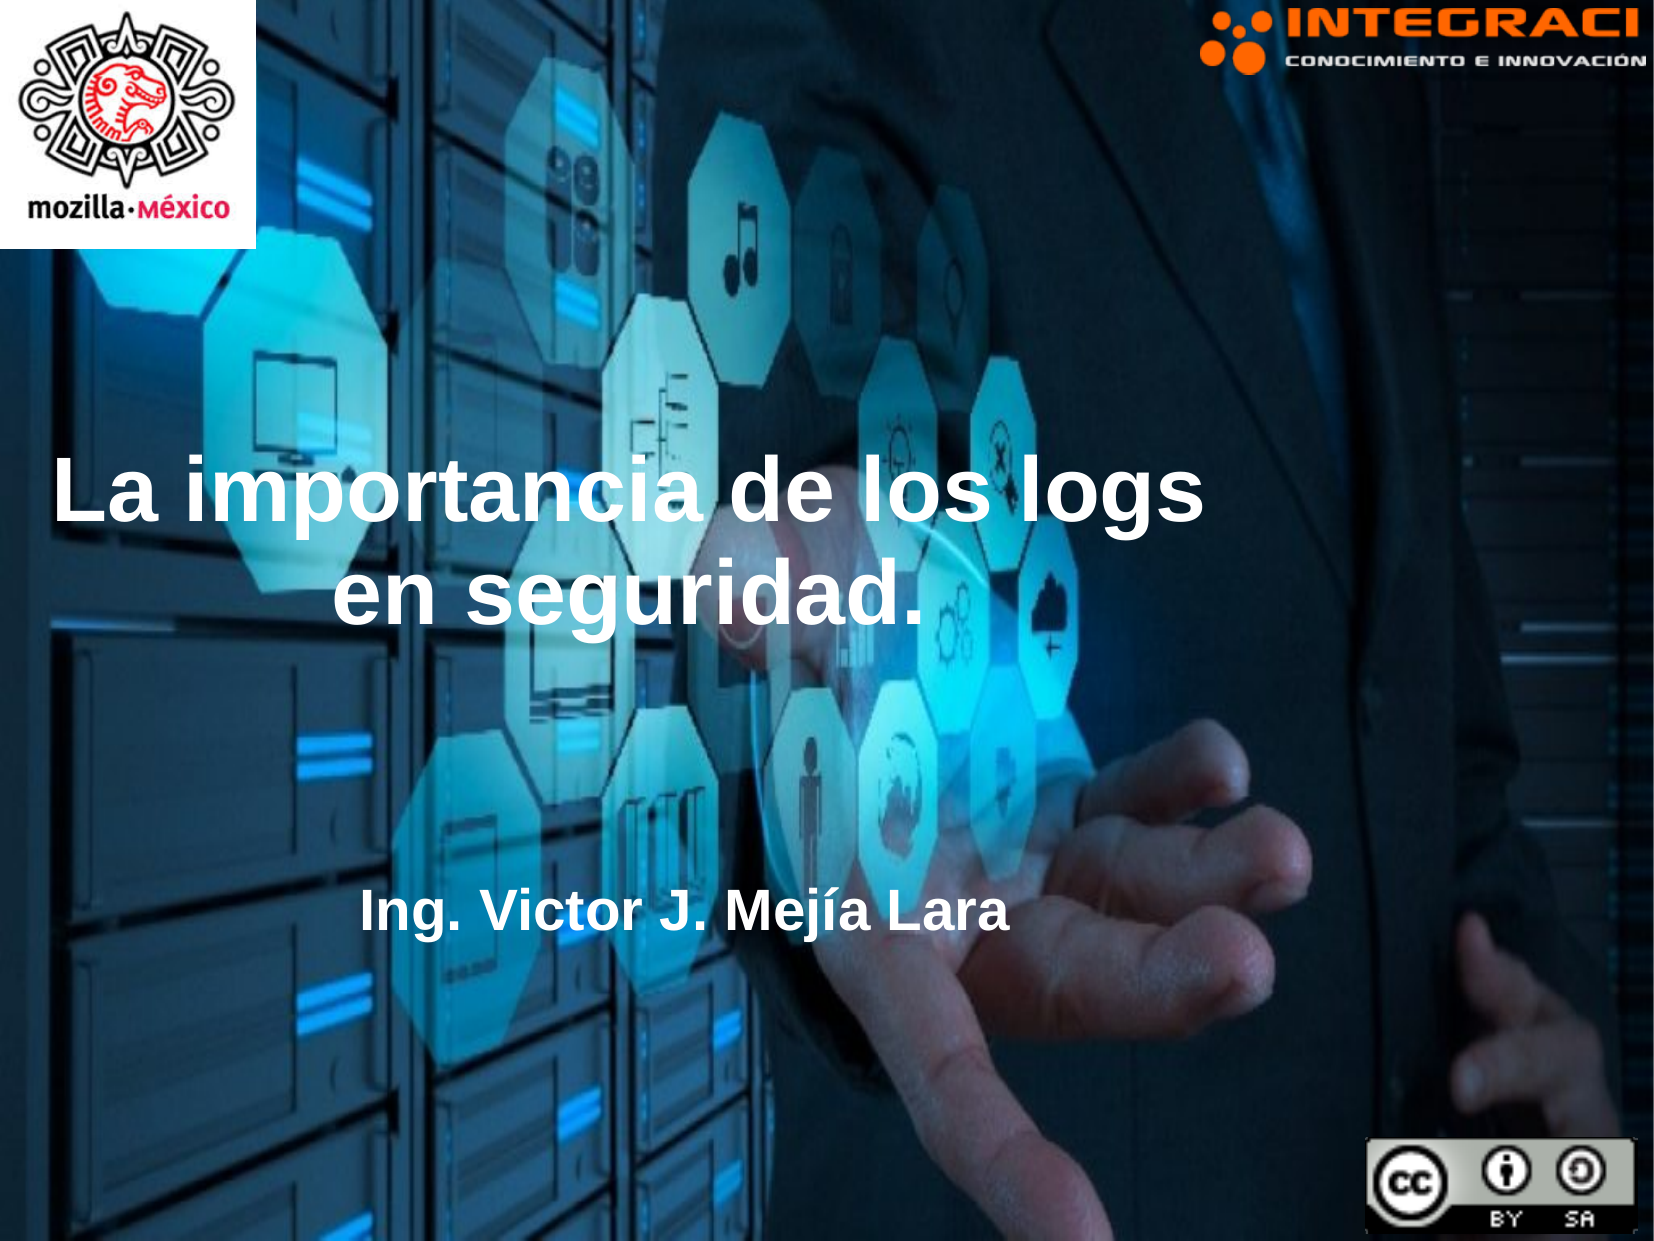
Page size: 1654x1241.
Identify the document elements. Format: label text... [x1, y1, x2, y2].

text_box Ing. Victor J. Mejía Lara [345, 870, 1141, 1126]
title La importancia de los logs en seguridad. [15, 437, 1246, 646]
picture [0, 0, 1654, 1241]
